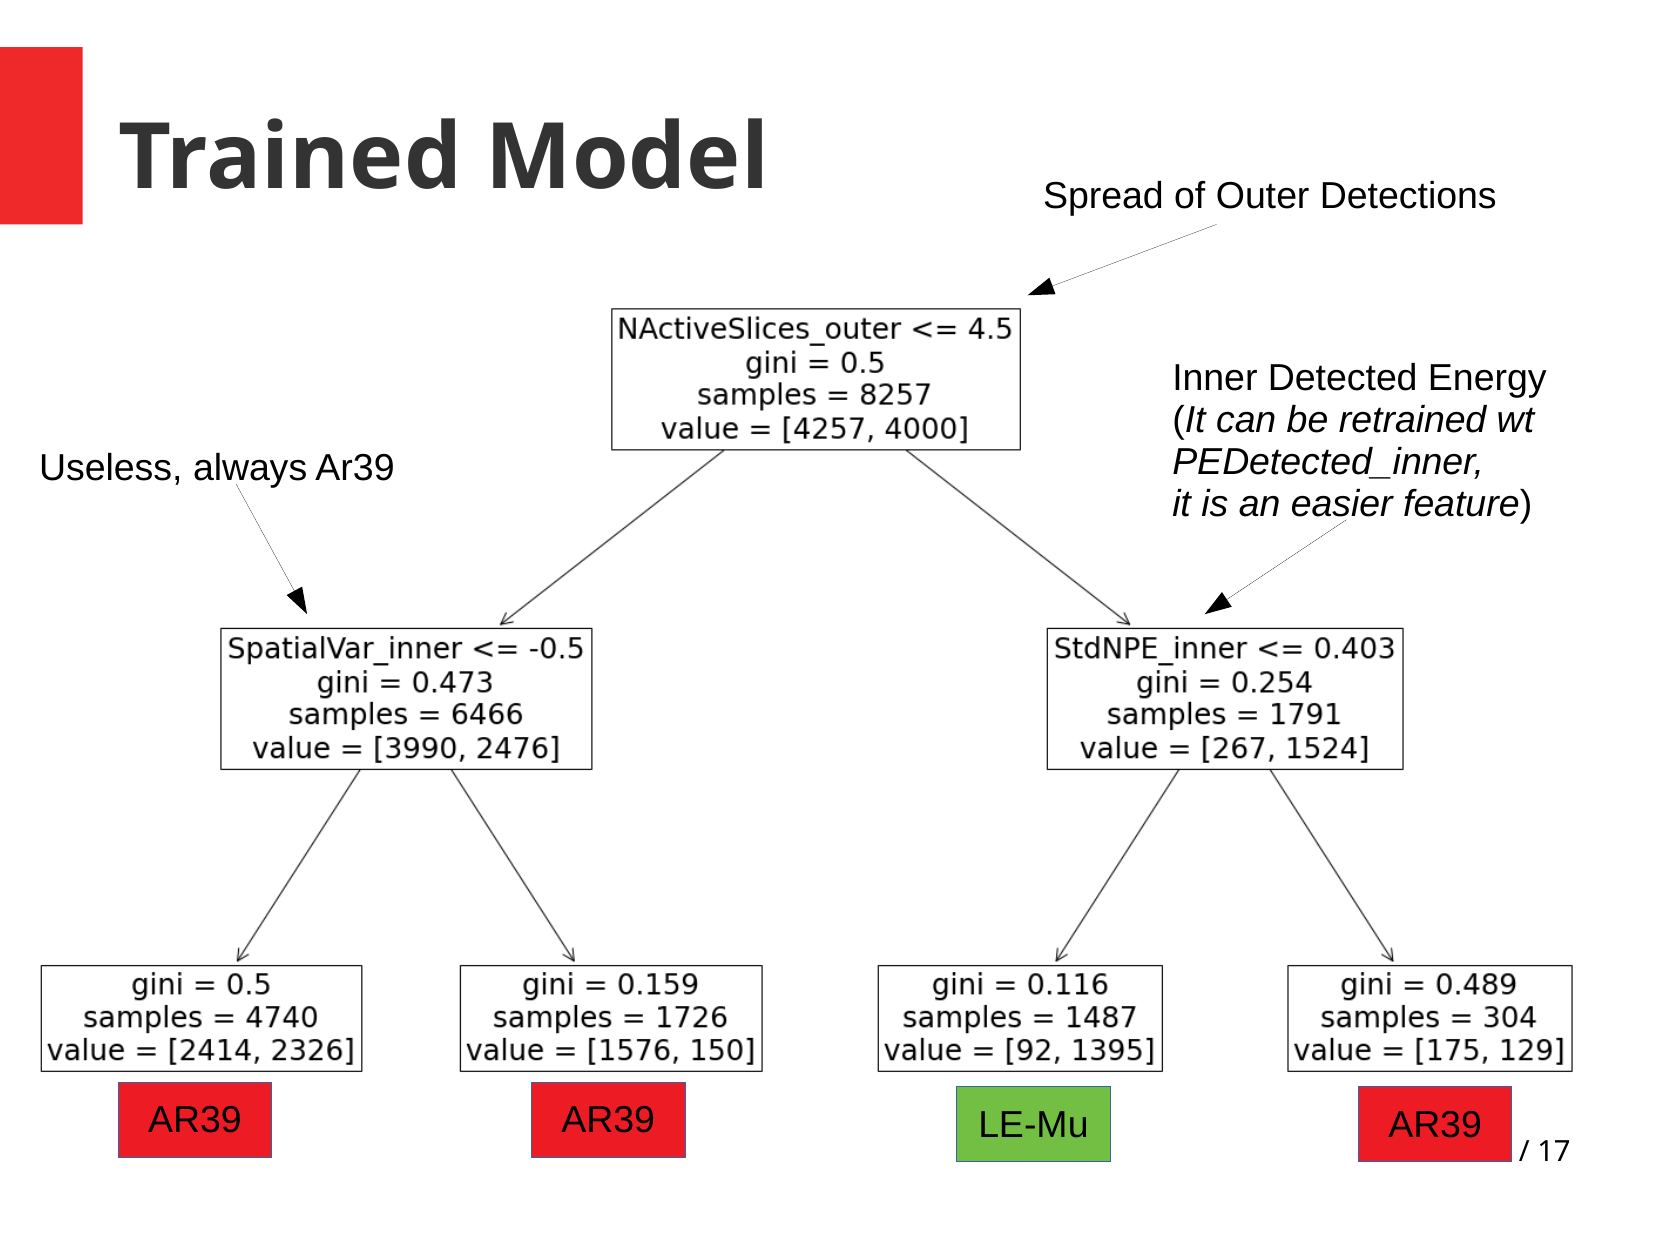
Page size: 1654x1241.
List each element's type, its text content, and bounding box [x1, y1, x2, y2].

picture [0, 212, 1642, 1186]
text_box Spread of Outer Detections [1028, 167, 1512, 225]
text_box Inner Detected Energy (It can be retrained wt PEDetected_inner, it is an easier feature) [1157, 348, 1654, 532]
text_box AR39 [531, 1082, 686, 1158]
text_box AR39 [118, 1082, 272, 1158]
text_box LE-Mu [956, 1086, 1111, 1162]
text_box Useless, always Ar39 [24, 439, 410, 497]
title Trained Model [118, 49, 1571, 212]
text_box AR39 [1358, 1086, 1512, 1162]
